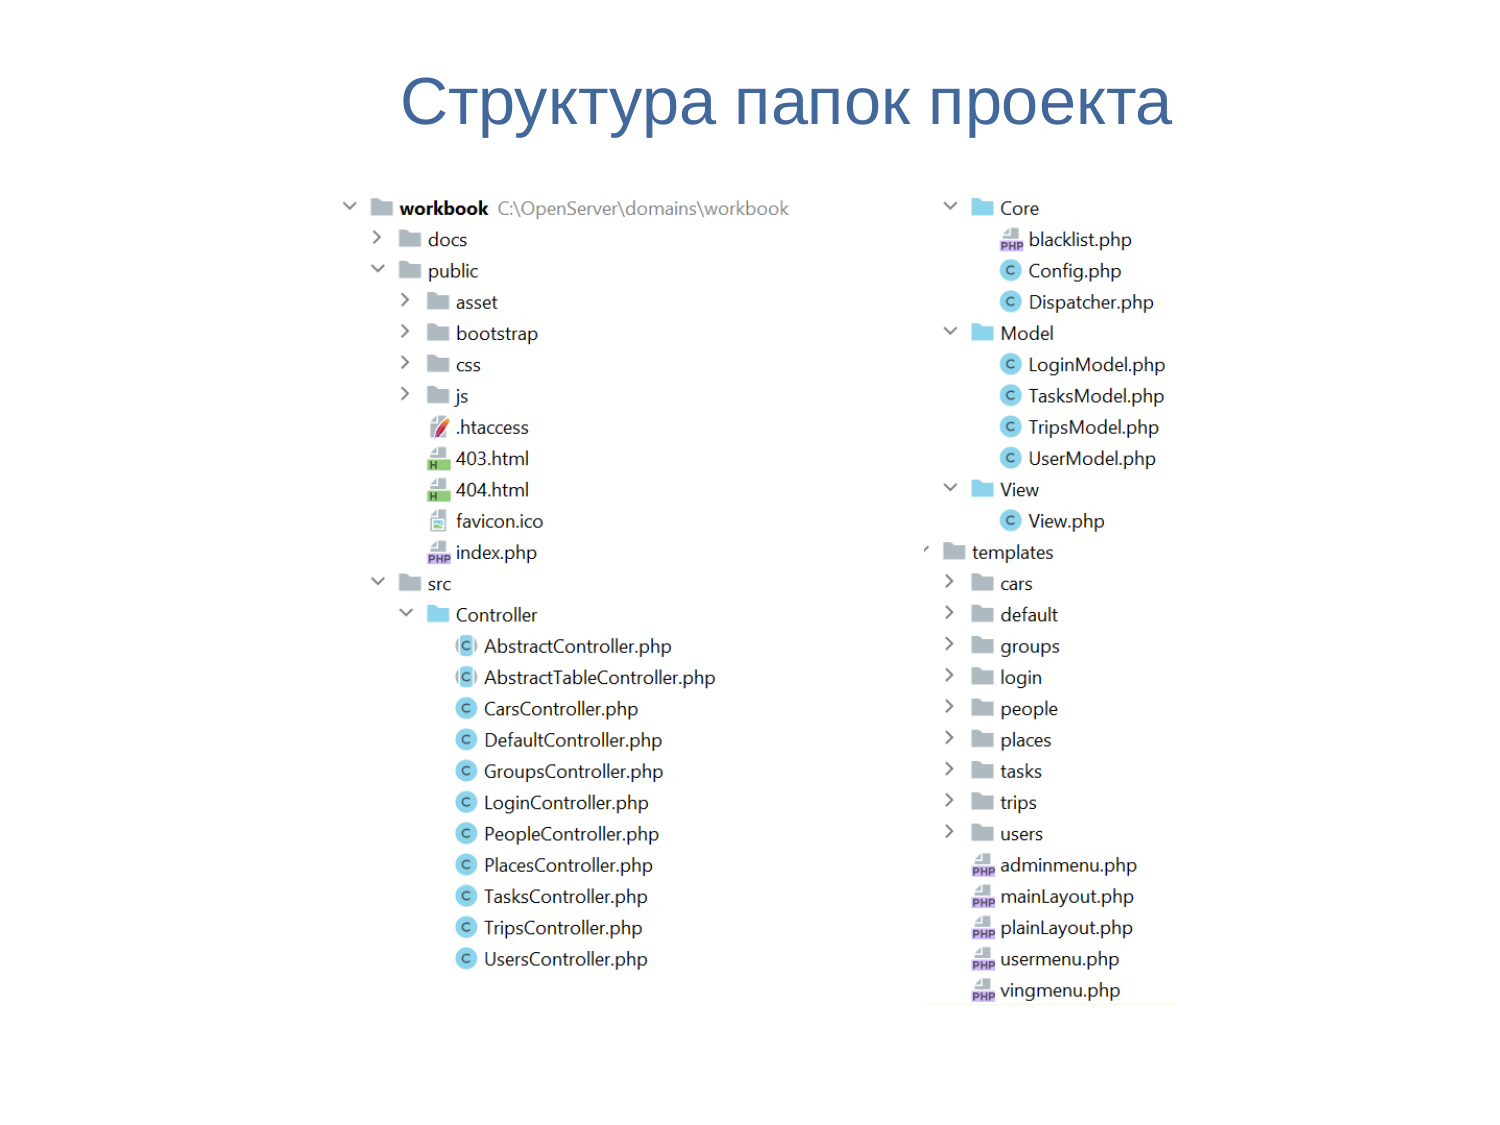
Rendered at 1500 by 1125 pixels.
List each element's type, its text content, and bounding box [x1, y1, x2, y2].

text_box Структура папок проекта [74, 45, 1425, 150]
picture [924, 194, 1175, 1005]
picture [337, 192, 795, 976]
